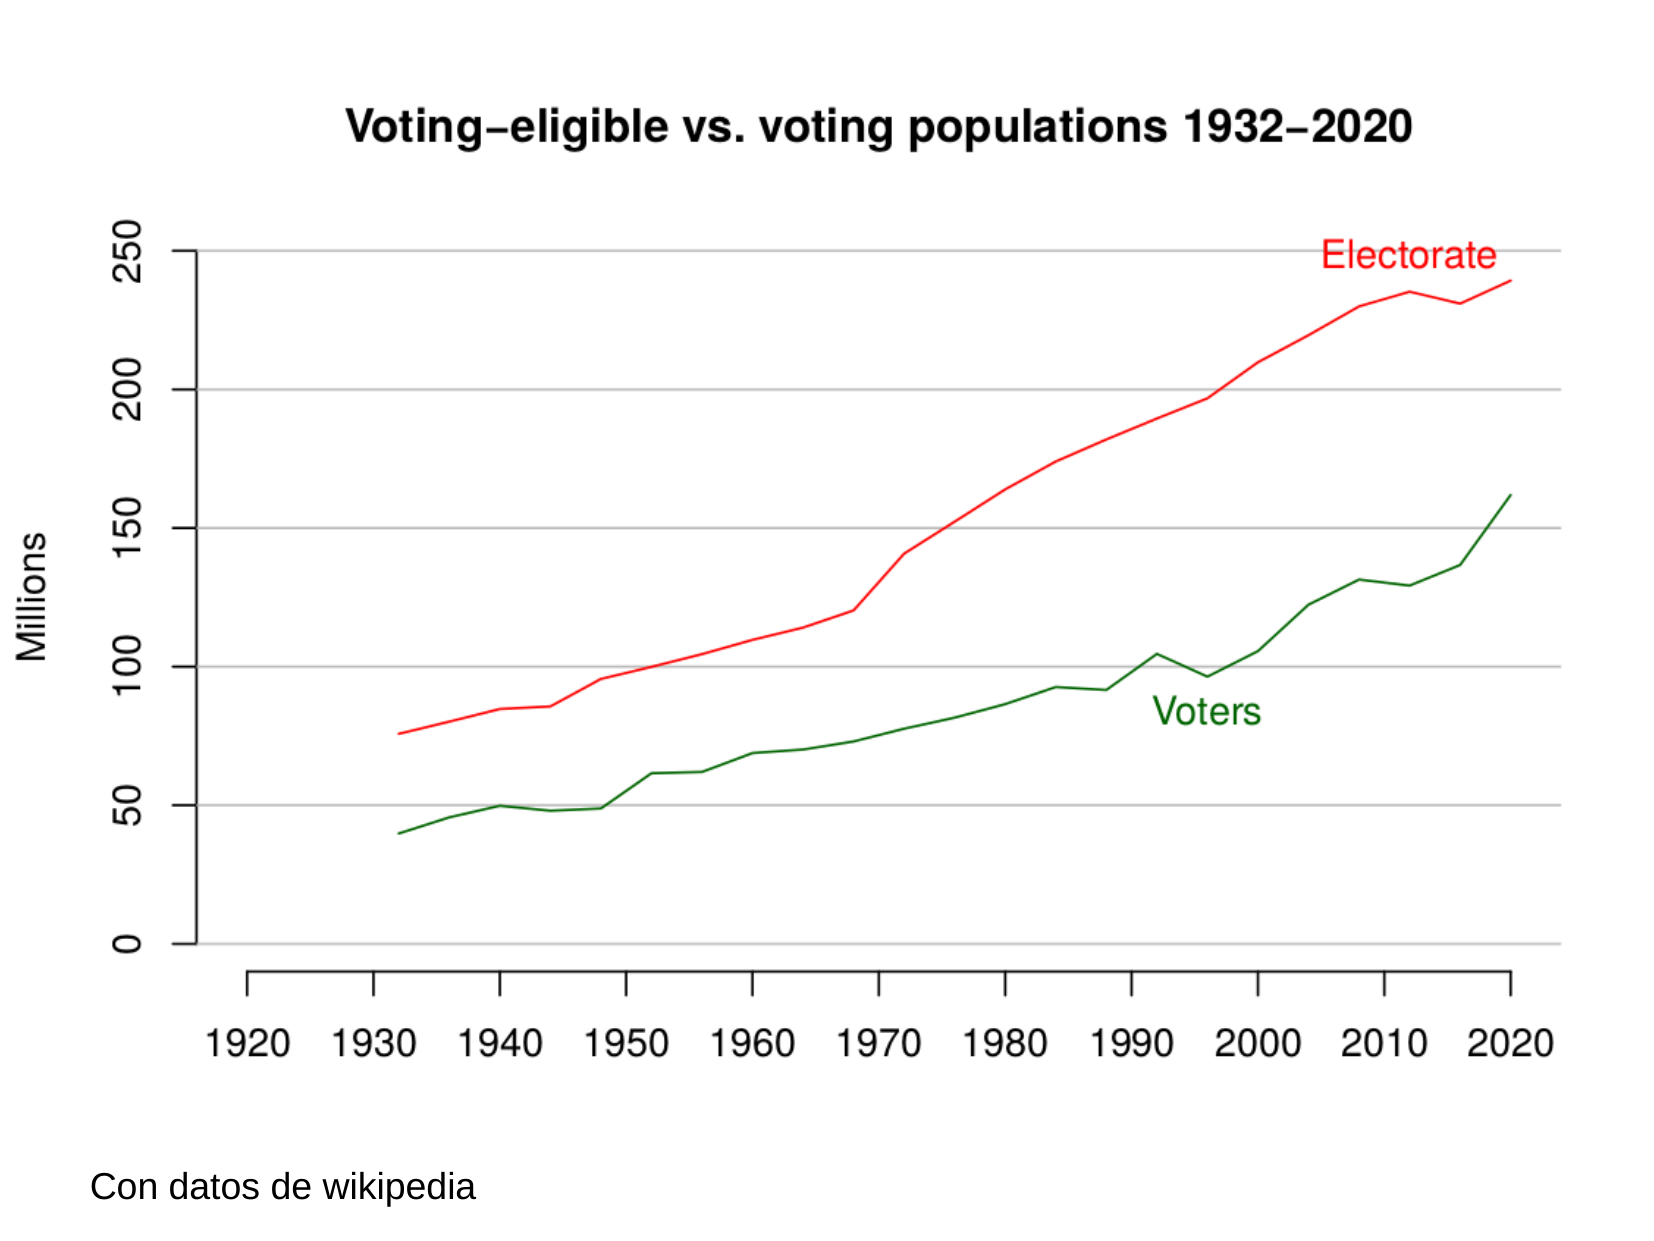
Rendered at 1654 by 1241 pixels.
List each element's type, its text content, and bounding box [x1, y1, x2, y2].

picture [4, 32, 1654, 1212]
text_box Con datos de wikipedia [75, 1158, 526, 1241]
